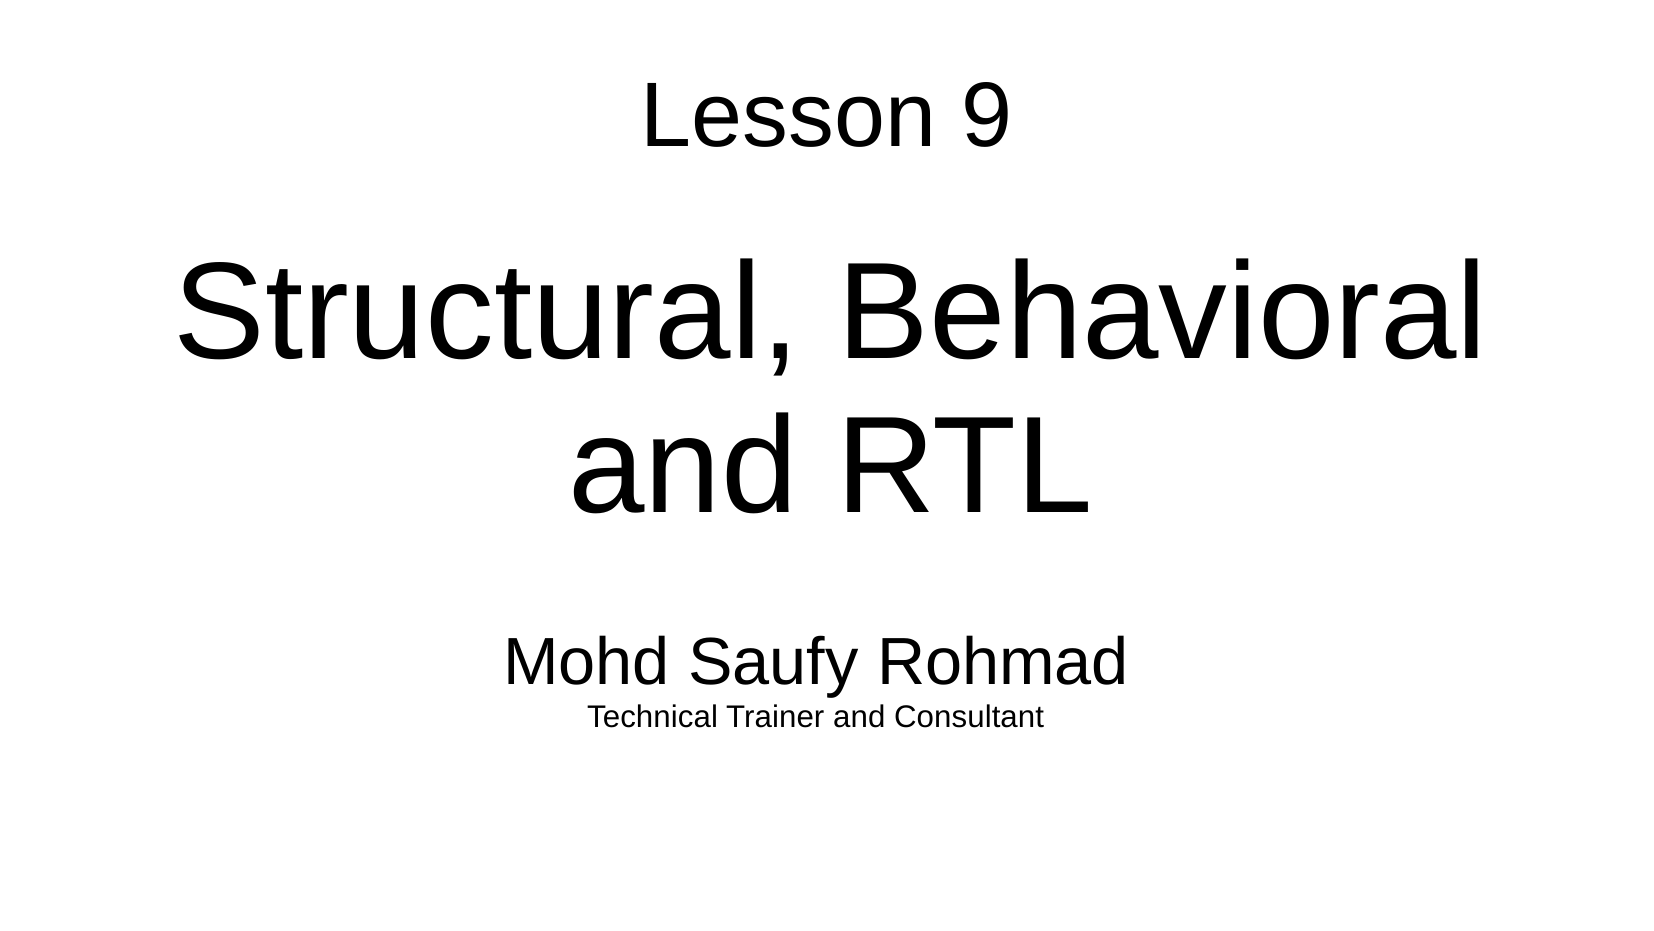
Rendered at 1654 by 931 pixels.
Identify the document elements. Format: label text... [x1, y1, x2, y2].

text_box Mohd Saufy Rohmad Technical Trainer and Consultant [72, 615, 1561, 743]
title Lesson 9 [82, 37, 1571, 193]
subtitle Structural, Behavioral and RTL [86, 234, 1576, 542]
